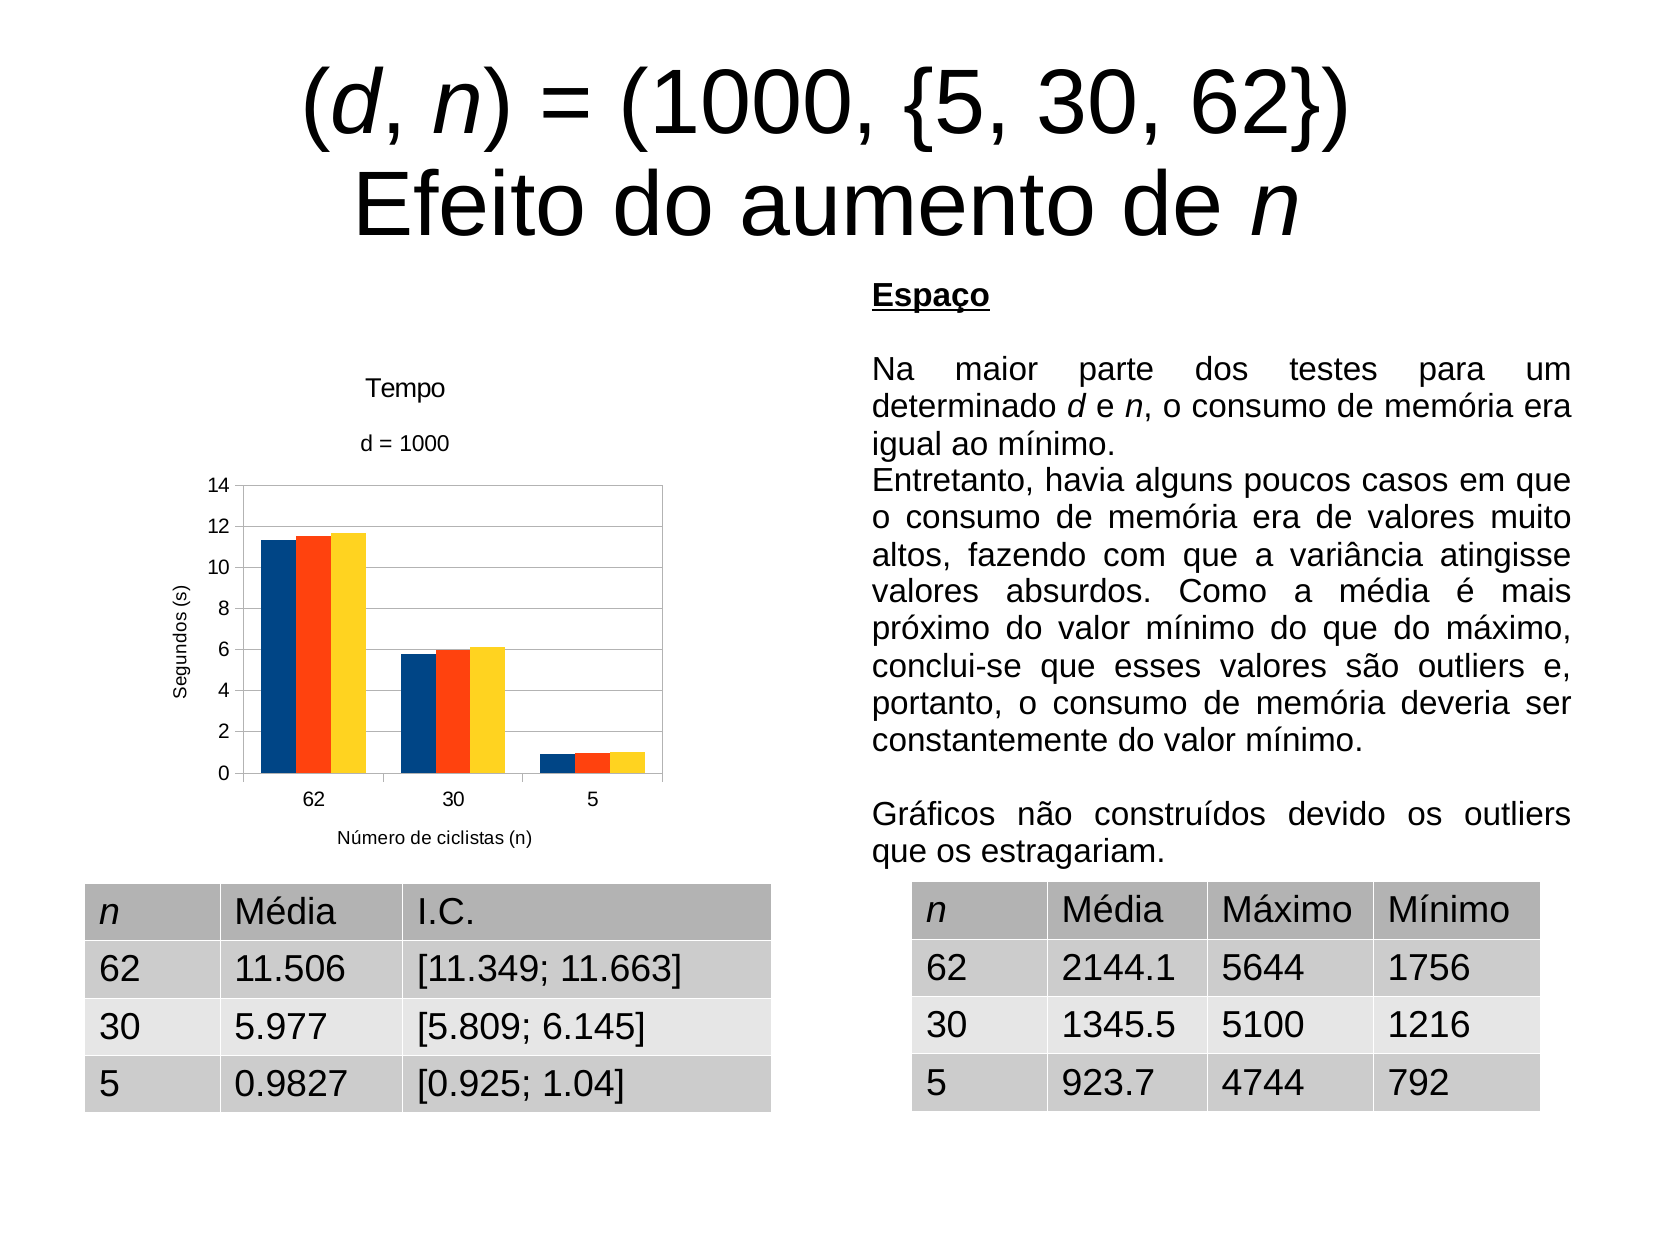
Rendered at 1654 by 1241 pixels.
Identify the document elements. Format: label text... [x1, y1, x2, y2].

table_header n [85, 884, 220, 940]
table_cell 5 [85, 1056, 220, 1112]
table_cell 5.977 [221, 999, 402, 1055]
table_header Média [221, 884, 402, 940]
table_cell [11.349; 11.663] [403, 941, 771, 998]
table_cell 62 [912, 940, 1047, 996]
table_header n [912, 882, 1047, 939]
title (d, n) = (1000, {5, 30, 62}) Efeito do aumento de n [82, 49, 1571, 257]
text_box Espaço Na maior parte dos testes para um determinado d e n, o consumo de memória era igual ao mínimo. Entretanto, havia alguns poucos casos em que o consumo de memória era de valores muito altos, fazendo com que a variância atingisse valores absurdos. Como a média é mais próximo do valor mínimo do que do máximo, conclui-se que esses valores são outliers e, portanto, o consumo de memória deveria ser constantemente do valor mínimo. Gráficos não construídos devido os outliers que os estragariam. [871, 272, 1573, 874]
table_cell 5644 [1208, 940, 1373, 996]
table_header Mínimo [1374, 882, 1540, 939]
chart [136, 347, 674, 880]
table_cell 5 [912, 1054, 1047, 1111]
table_header Média [1048, 882, 1207, 939]
table_cell 30 [912, 997, 1047, 1053]
table_cell 11.506 [221, 941, 402, 998]
table_cell 923.7 [1048, 1054, 1207, 1111]
table_cell 792 [1374, 1054, 1540, 1111]
table_cell 0.9827 [221, 1056, 402, 1112]
table_cell 62 [85, 941, 220, 998]
table_cell 5100 [1208, 997, 1373, 1053]
table_cell 1756 [1374, 940, 1540, 996]
table_cell 1216 [1374, 997, 1540, 1053]
table_header I.C. [403, 884, 771, 940]
table_cell 1345.5 [1048, 997, 1207, 1053]
table_header Máximo [1208, 882, 1373, 939]
table_cell 30 [85, 999, 220, 1055]
table_cell 2144.1 [1048, 940, 1207, 996]
table_cell 4744 [1208, 1054, 1373, 1111]
table_cell [0.925; 1.04] [403, 1056, 771, 1112]
table_cell [5.809; 6.145] [403, 999, 771, 1055]
